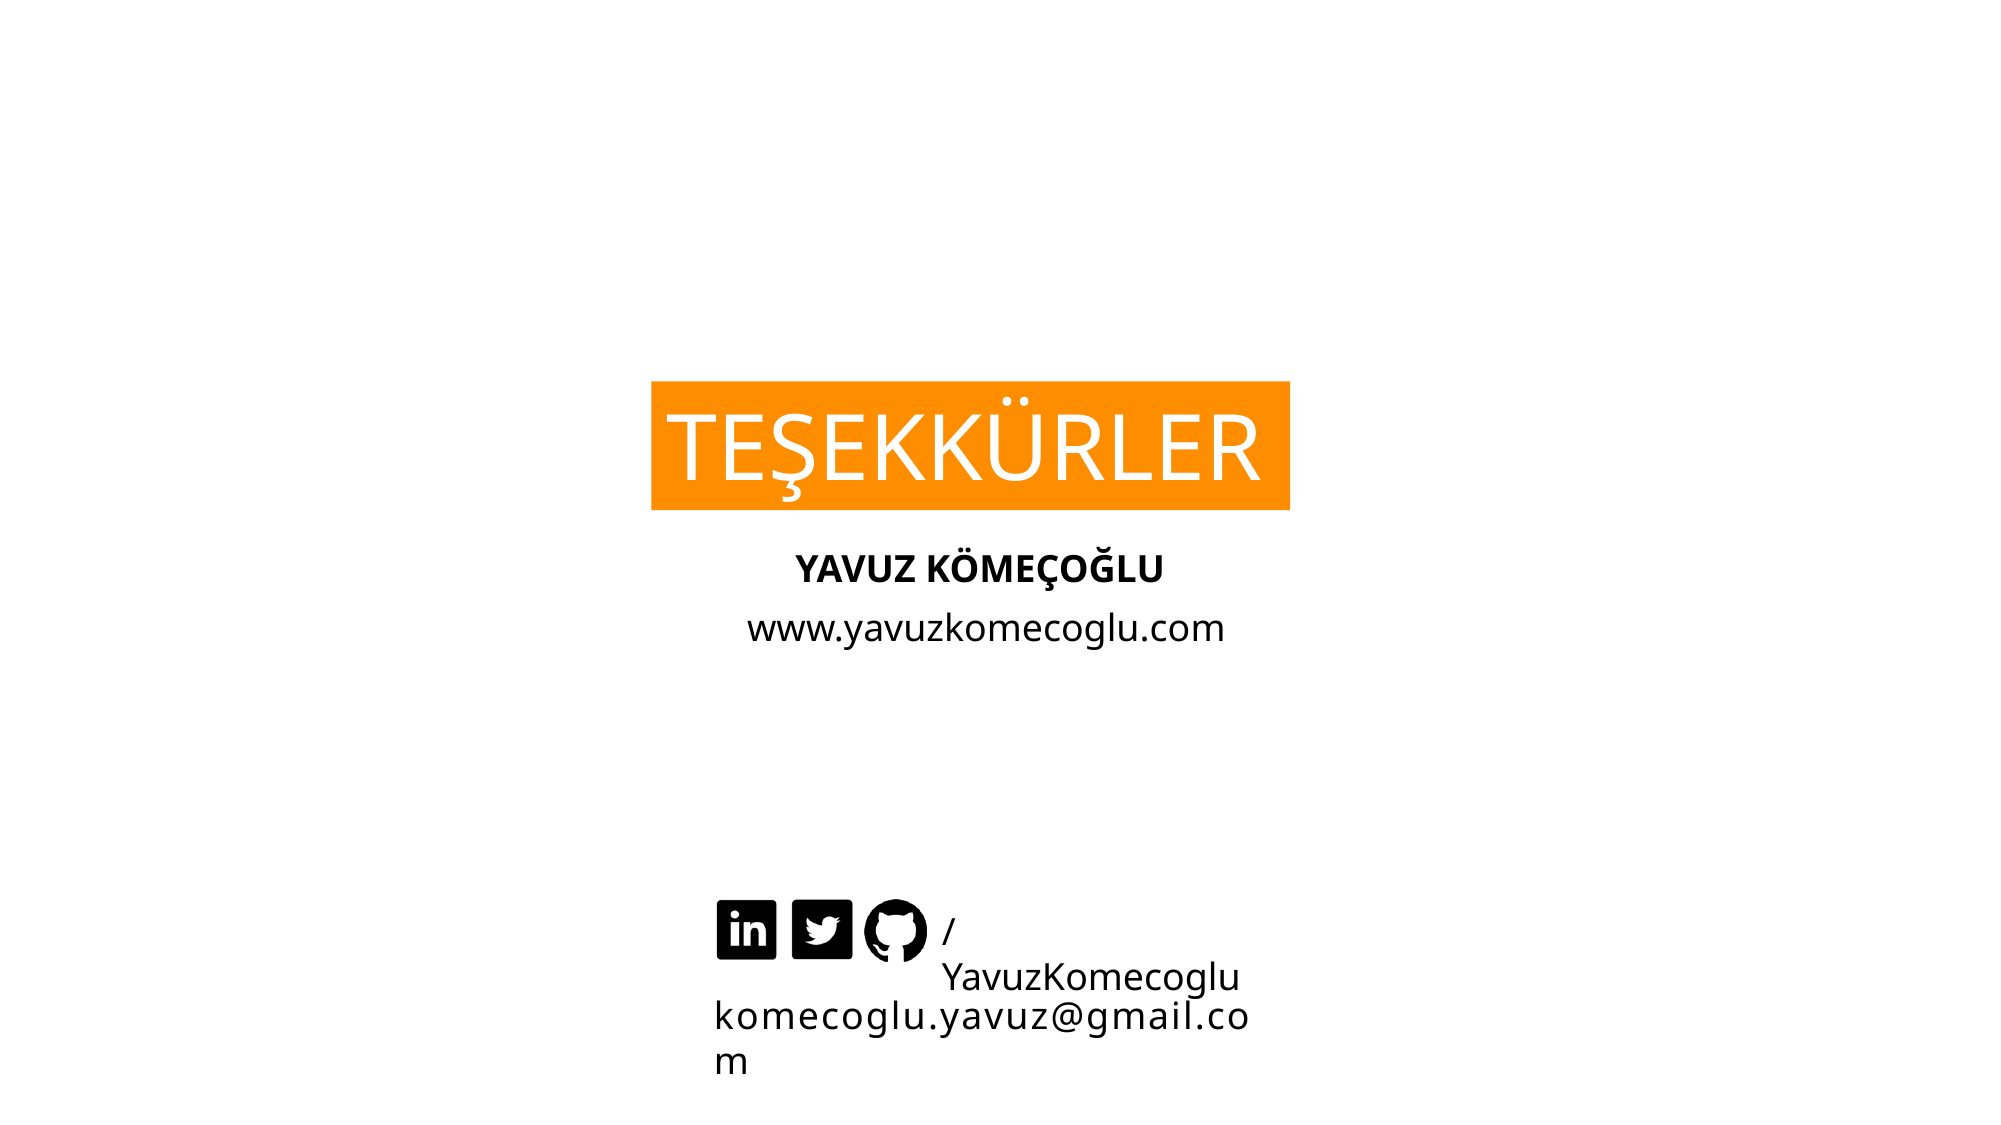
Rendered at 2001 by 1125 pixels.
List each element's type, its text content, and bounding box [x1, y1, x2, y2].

text_box YAVUZ KÖMEÇOĞLU [662, 537, 1298, 598]
picture [864, 899, 927, 962]
text_box / YavuzKomecoglu [926, 900, 1276, 970]
text_box komecoglu.yavuz@gmail.com [698, 984, 1285, 1066]
picture [716, 899, 777, 960]
text_box TEŞEKKÜRLER [651, 381, 1291, 511]
picture [791, 899, 853, 960]
text_box www.yavuzkomecoglu.com [674, 596, 1299, 658]
